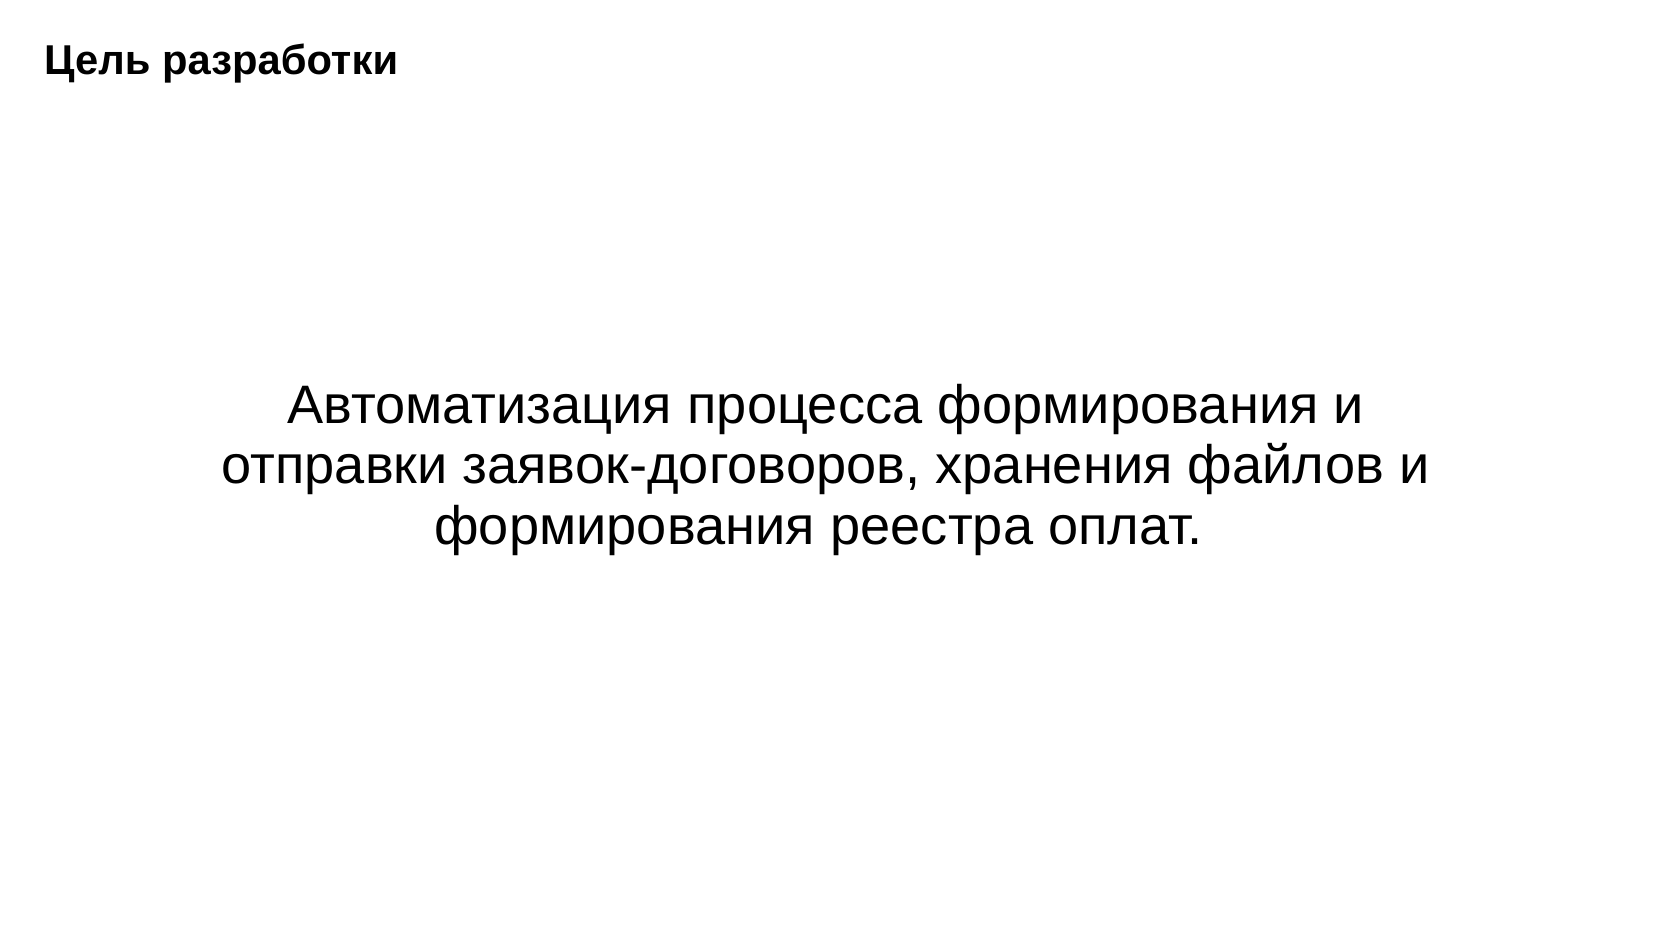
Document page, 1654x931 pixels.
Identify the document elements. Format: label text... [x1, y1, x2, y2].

text_box Цель разработки [29, 29, 414, 91]
text_box Автоматизация процесса формирования и отправки заявок-договоров, хранения файлов и формирования реестра оплат. [206, 366, 1447, 564]
